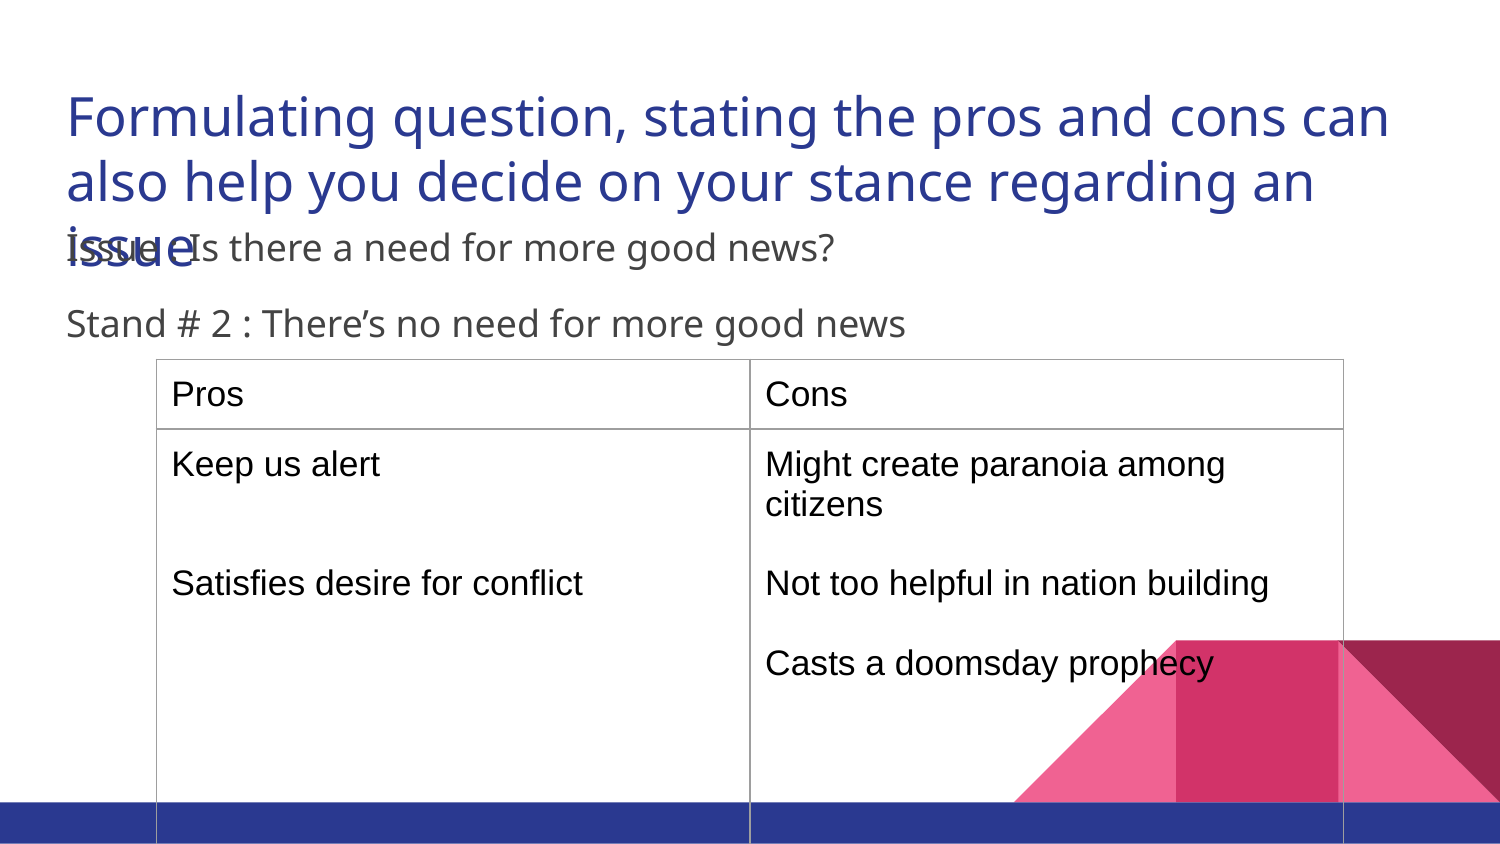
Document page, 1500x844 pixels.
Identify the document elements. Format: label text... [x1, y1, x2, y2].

title Formulating question, stating the pros and cons can also help you decide on your stance regarding an issue [51, 67, 1449, 201]
table_cell Might create paranoia among citizens Not too helpful in nation building Casts a doomsday prophecy [751, 430, 1343, 844]
table_header Pros [157, 360, 749, 428]
table_header Cons [751, 360, 1343, 428]
table_cell Keep us alert Satisfies desire for conflict [157, 430, 749, 844]
list Issue : Is there a need for more good news? Stand # 2 : There’s no need for more good news [51, 201, 1449, 750]
